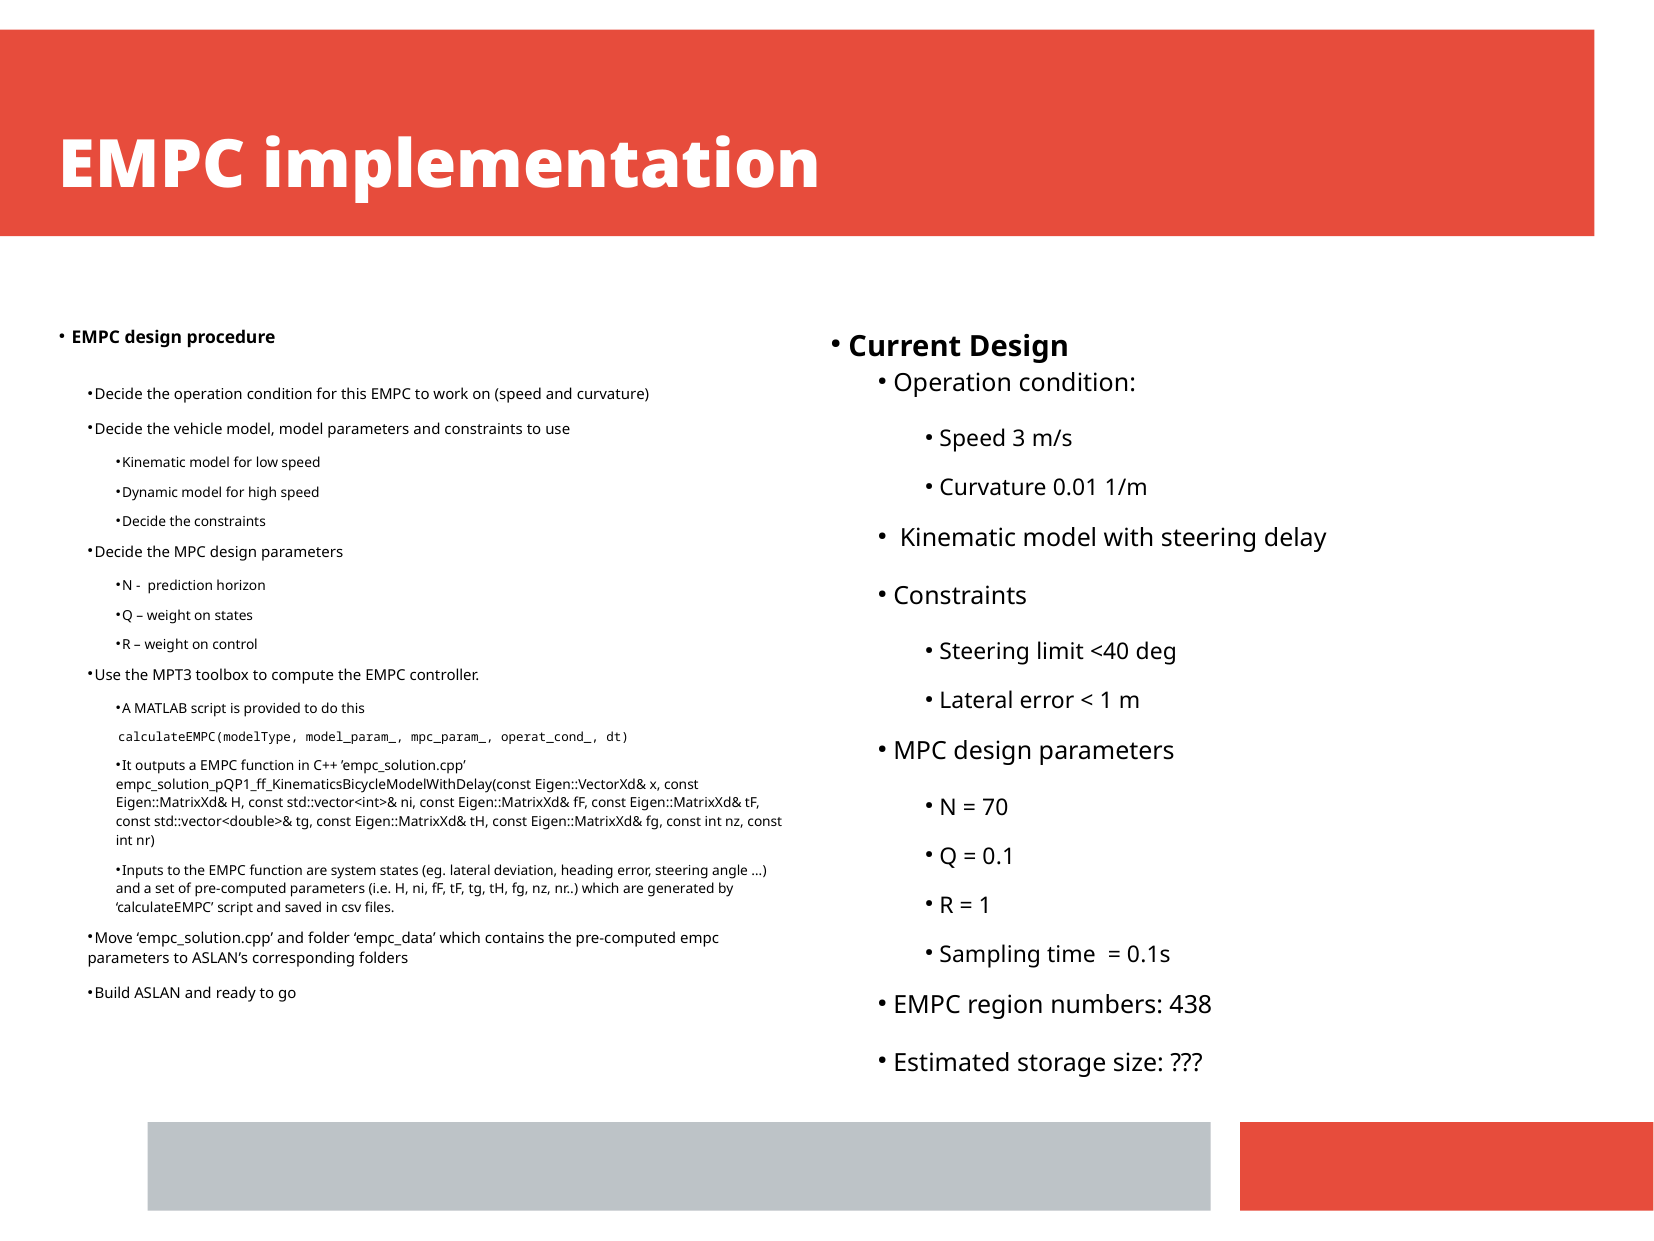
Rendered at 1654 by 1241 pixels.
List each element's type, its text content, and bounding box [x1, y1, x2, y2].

list EMPC design procedure Decide the operation condition for this EMPC to work on (speed and curvature) Decide the vehicle model, model parameters and constraints to use Kinematic model for low speed Dynamic model for high speed Decide the constraints Decide the MPC design parameters N - prediction horizon Q – weight on states R – weight on control Use the MPT3 toolbox to compute the EMPC controller. A MATLAB script is provided to do this calculateEMPC(modelType, model_param_, mpc_param_, operat_cond_, dt) It outputs a EMPC function in C++ ’empc_solution.cpp’ empc_solution_pQP1_ff_KinematicsBicycleModelWithDelay(const Eigen::VectorXd& x, const Eigen::MatrixXd& H, const std::vector<int>& ni, const Eigen::MatrixXd& fF, const Eigen::MatrixXd& tF, const std::vector<double>& tg, const Eigen::MatrixXd& tH, const Eigen::MatrixXd& fg, const int nz, const int nr) Inputs to the EMPC function are system states (eg. lateral deviation, heading error, steering angle …) and a set of pre-computed parameters (i.e. H, ni, fF, tF, tg, tH, fg, nz, nr..) which are generated by ‘calculateEMPC’ script and saved in csv files. Move ‘empc_solution.cpp’ and folder ‘empc_data’ which contains the pre-computed empc parameters to ASLAN’s corresponding folders Build ASLAN and ready to go [59, 324, 794, 1093]
title EMPC implementation [59, 59, 1595, 207]
list Current Design Operation condition: Speed 3 m/s Curvature 0.01 1/m Kinematic model with steering delay Constraints Steering limit <40 deg Lateral error < 1 m MPC design parameters N = 70 Q = 0.1 R = 1 Sampling time = 0.1s EMPC region numbers: 438 Estimated storage size: ??? [830, 324, 1566, 1093]
